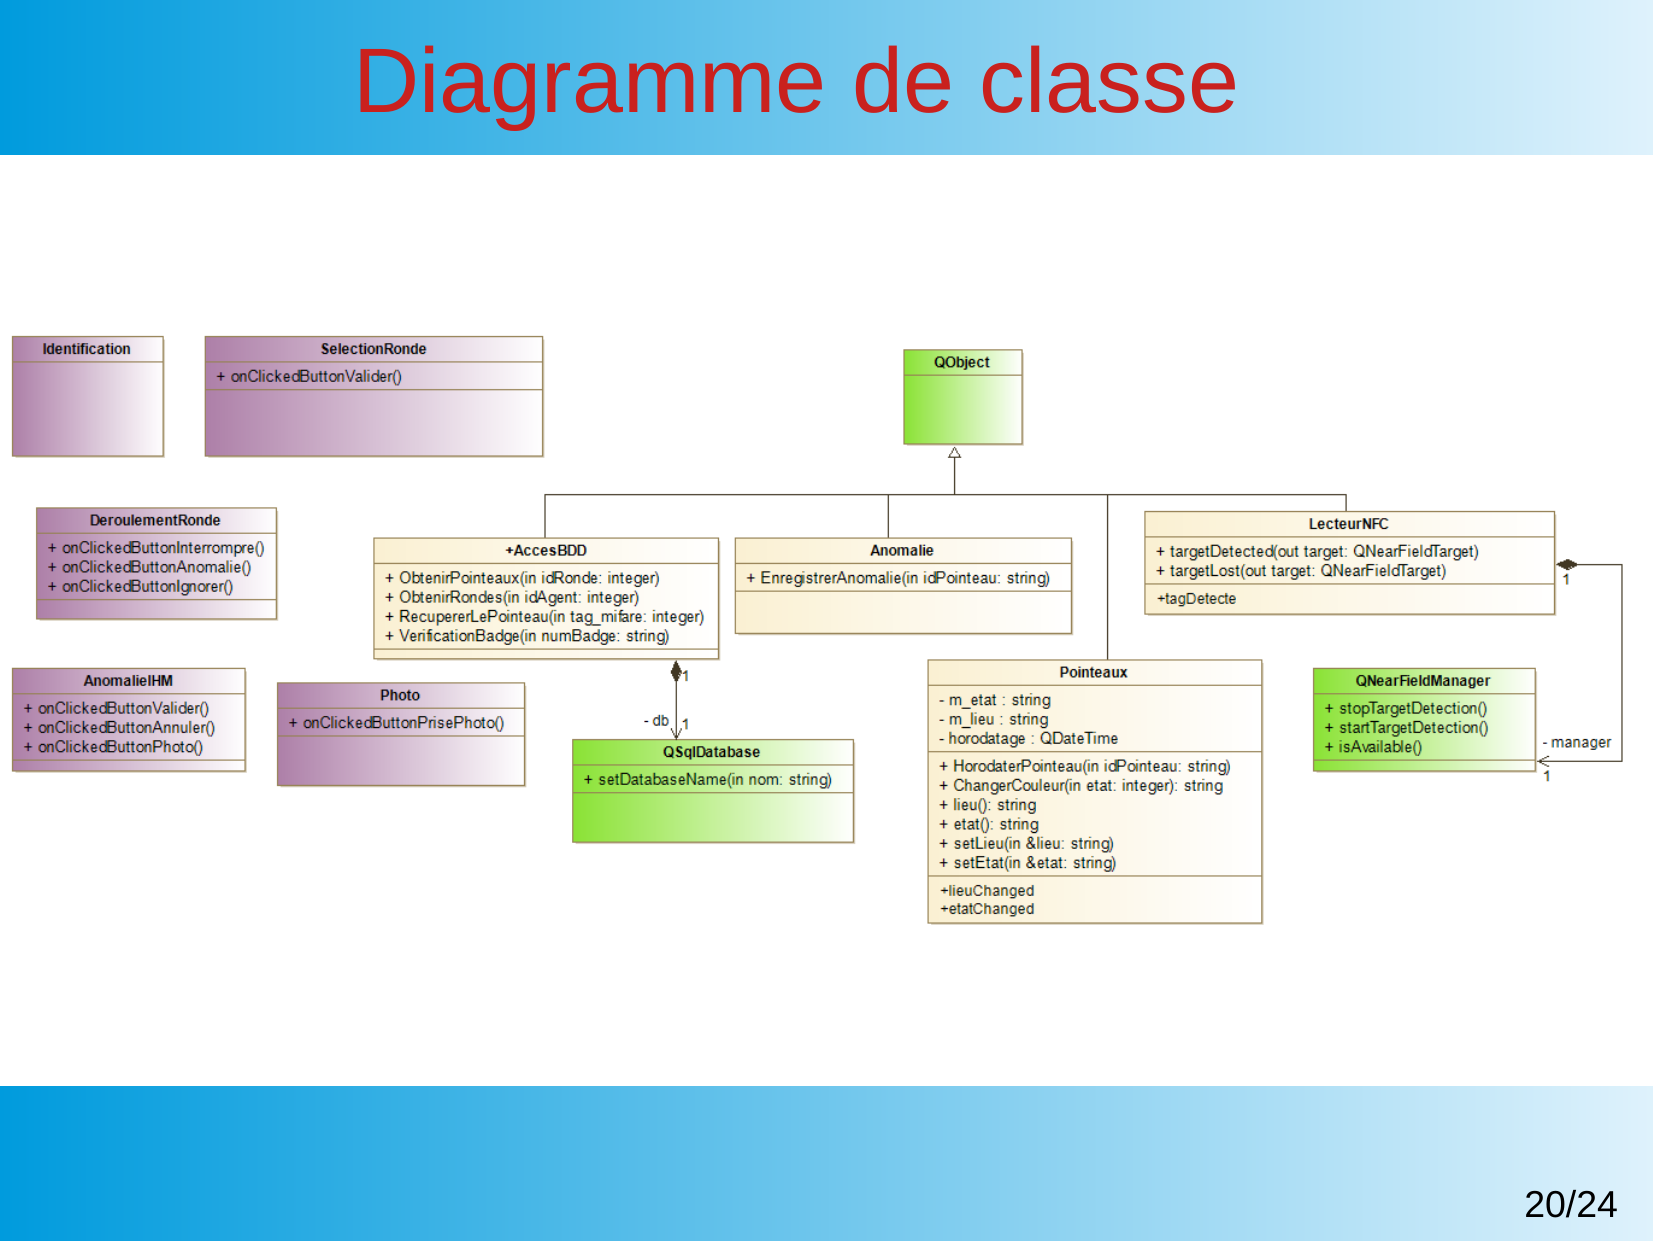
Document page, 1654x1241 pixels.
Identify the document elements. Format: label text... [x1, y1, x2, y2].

text_box <numéro>/24 [1509, 1175, 1654, 1241]
title Diagramme de classe [88, 14, 1506, 148]
picture [0, 324, 1654, 937]
